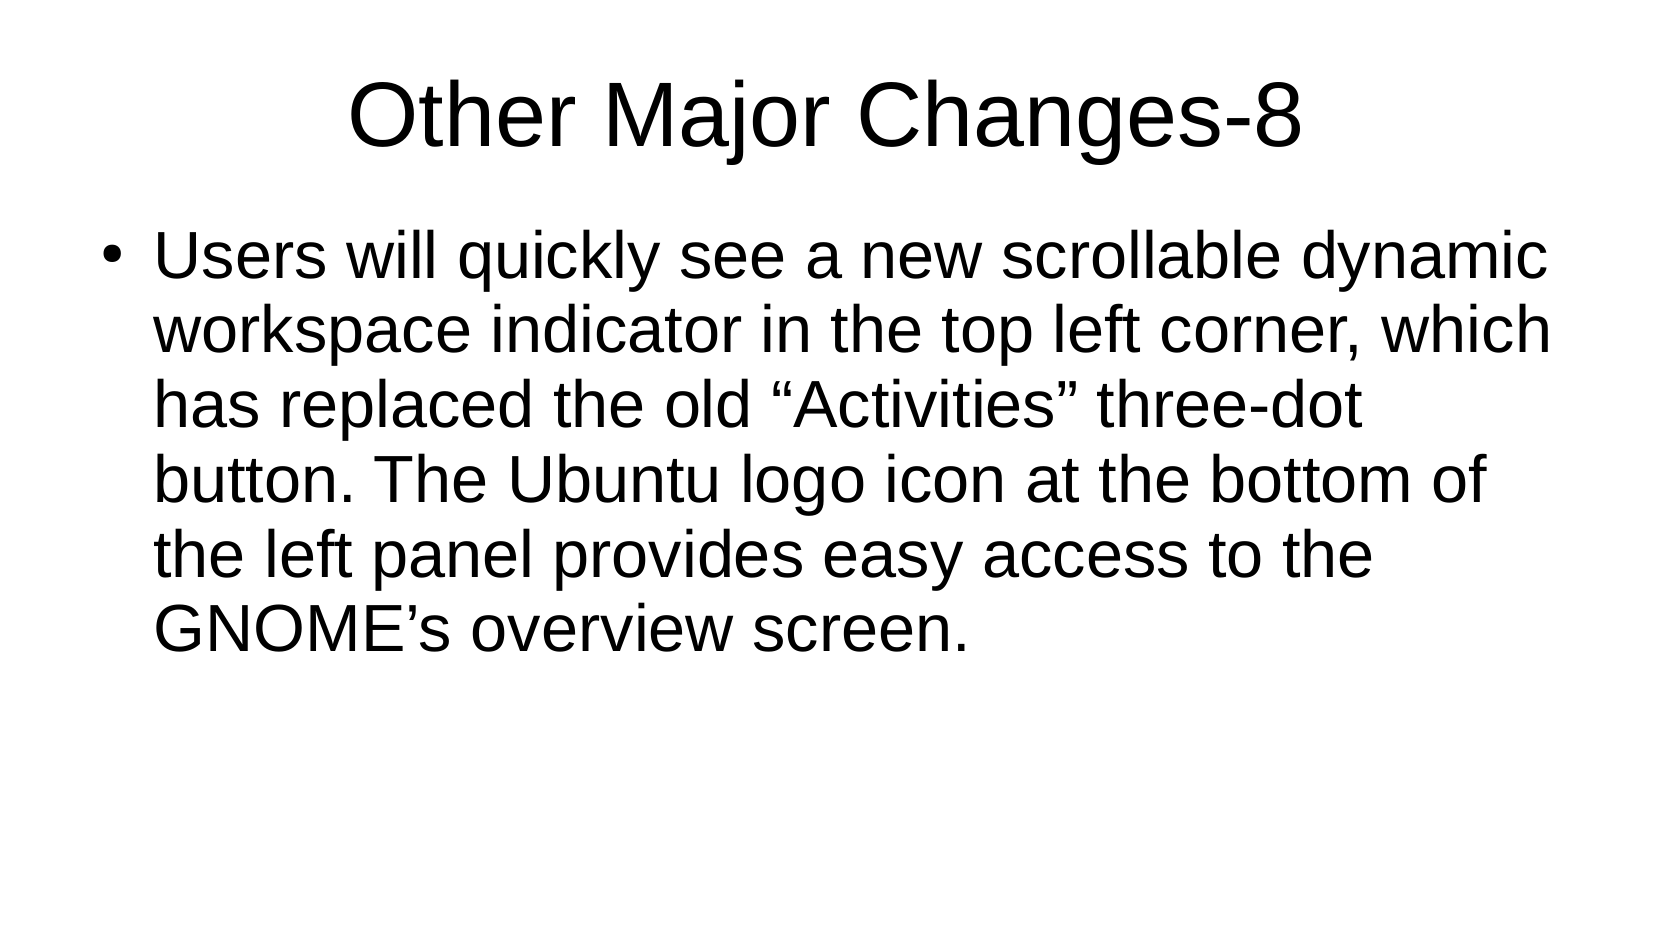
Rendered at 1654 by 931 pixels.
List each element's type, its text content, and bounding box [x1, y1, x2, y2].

list Users will quickly see a new scrollable dynamic workspace indicator in the top left corner, which has replaced the old “Activities” three-dot button. The Ubuntu logo icon at the bottom of the left panel provides easy access to the GNOME’s overview screen. [82, 217, 1571, 758]
title Other Major Changes-8 [82, 37, 1571, 193]
